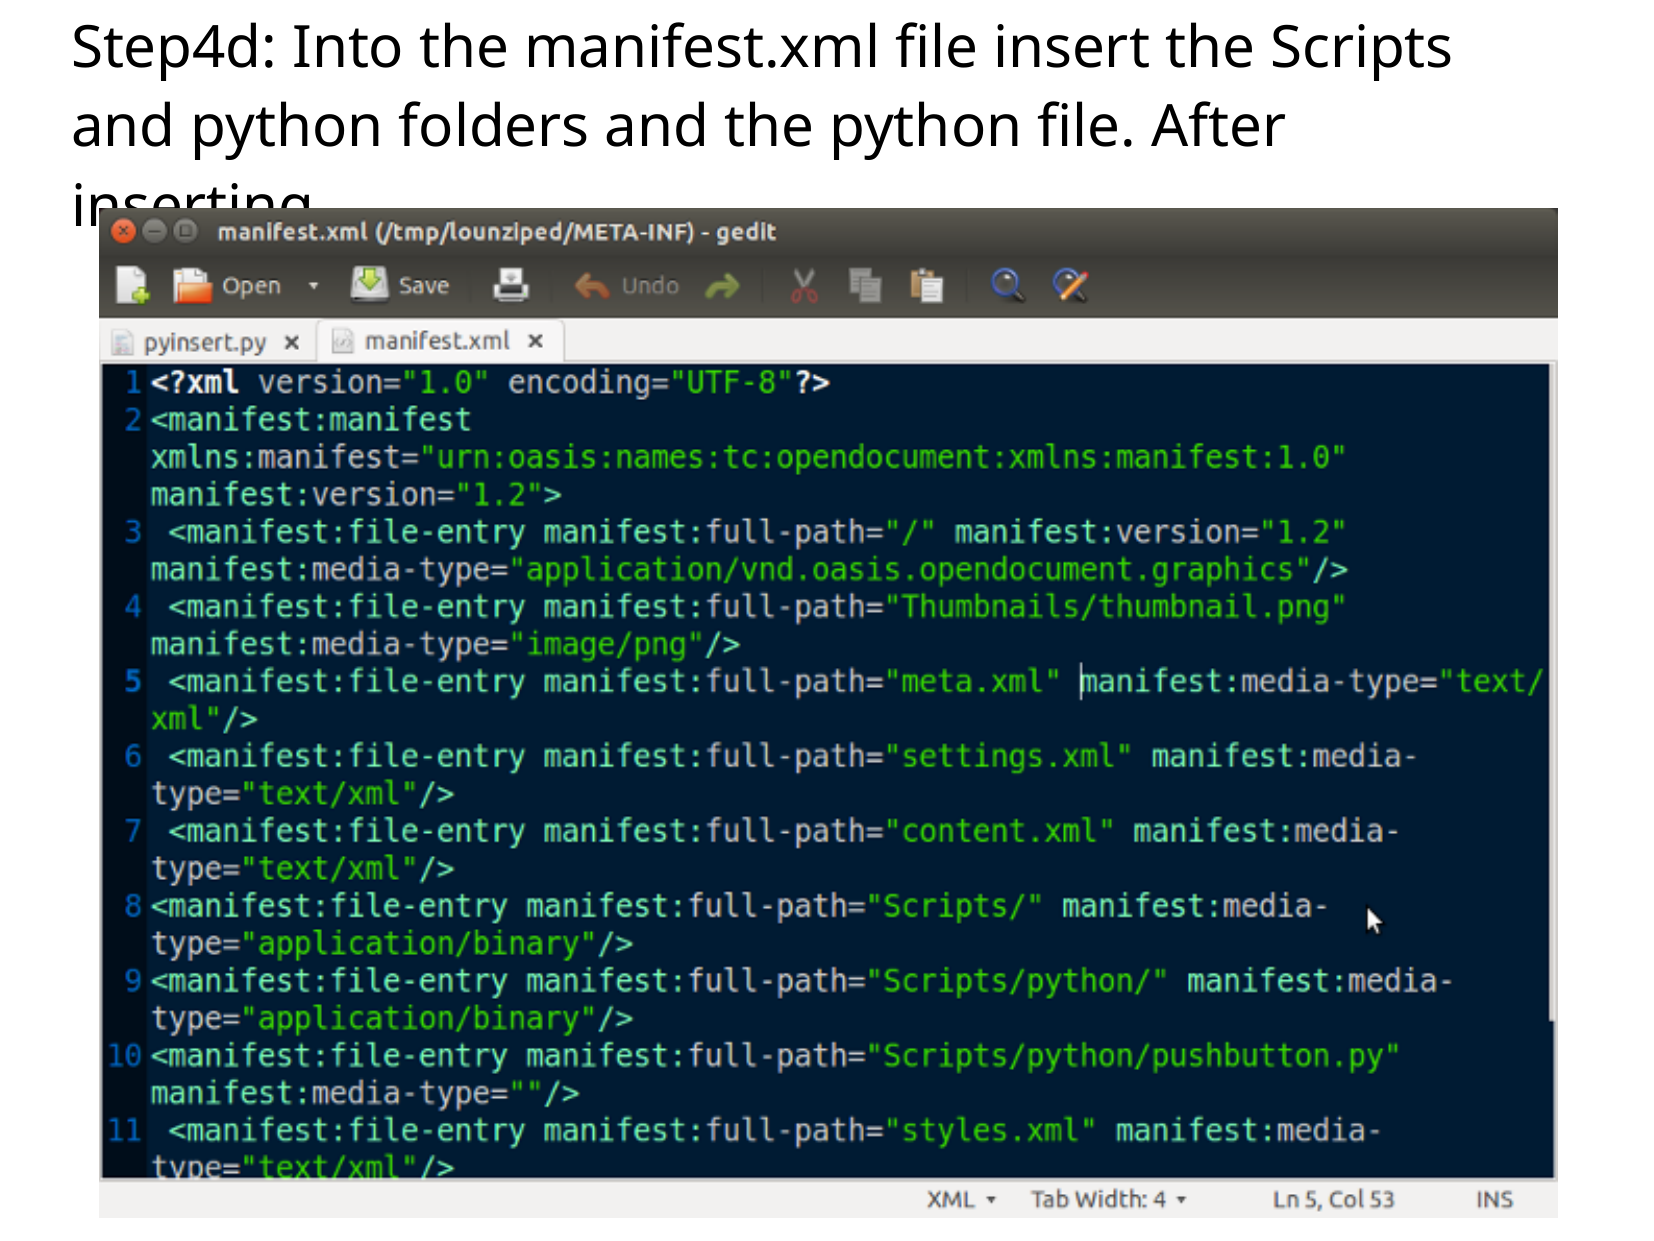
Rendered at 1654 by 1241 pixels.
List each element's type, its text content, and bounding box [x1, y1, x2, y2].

title Step4d: Into the manifest.xml file insert the Scripts and python folders and the python file. After inserting... [70, 60, 1560, 189]
text_box [70, 1154, 1559, 1220]
picture [99, 208, 1558, 1218]
